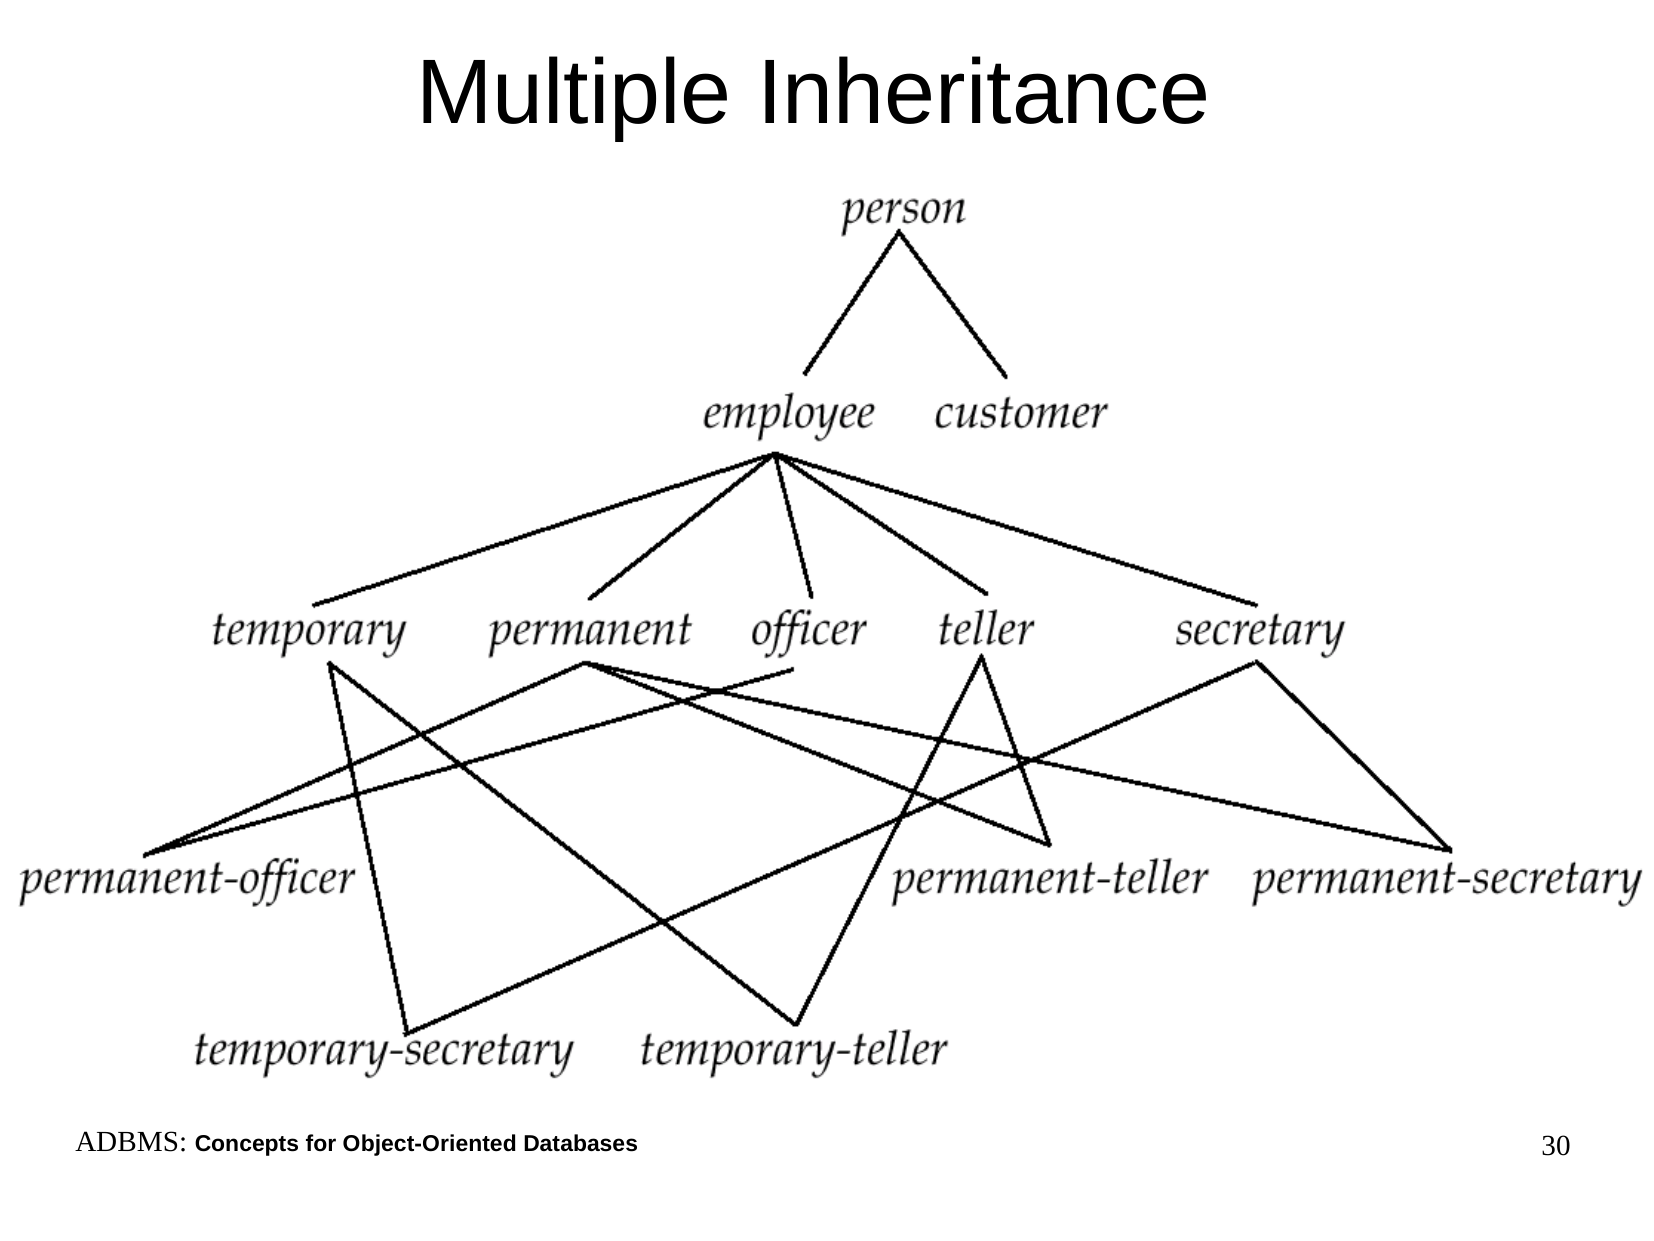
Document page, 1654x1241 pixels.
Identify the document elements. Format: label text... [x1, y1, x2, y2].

picture [14, 180, 1645, 1093]
title Multiple Inheritance [82, 40, 1571, 144]
